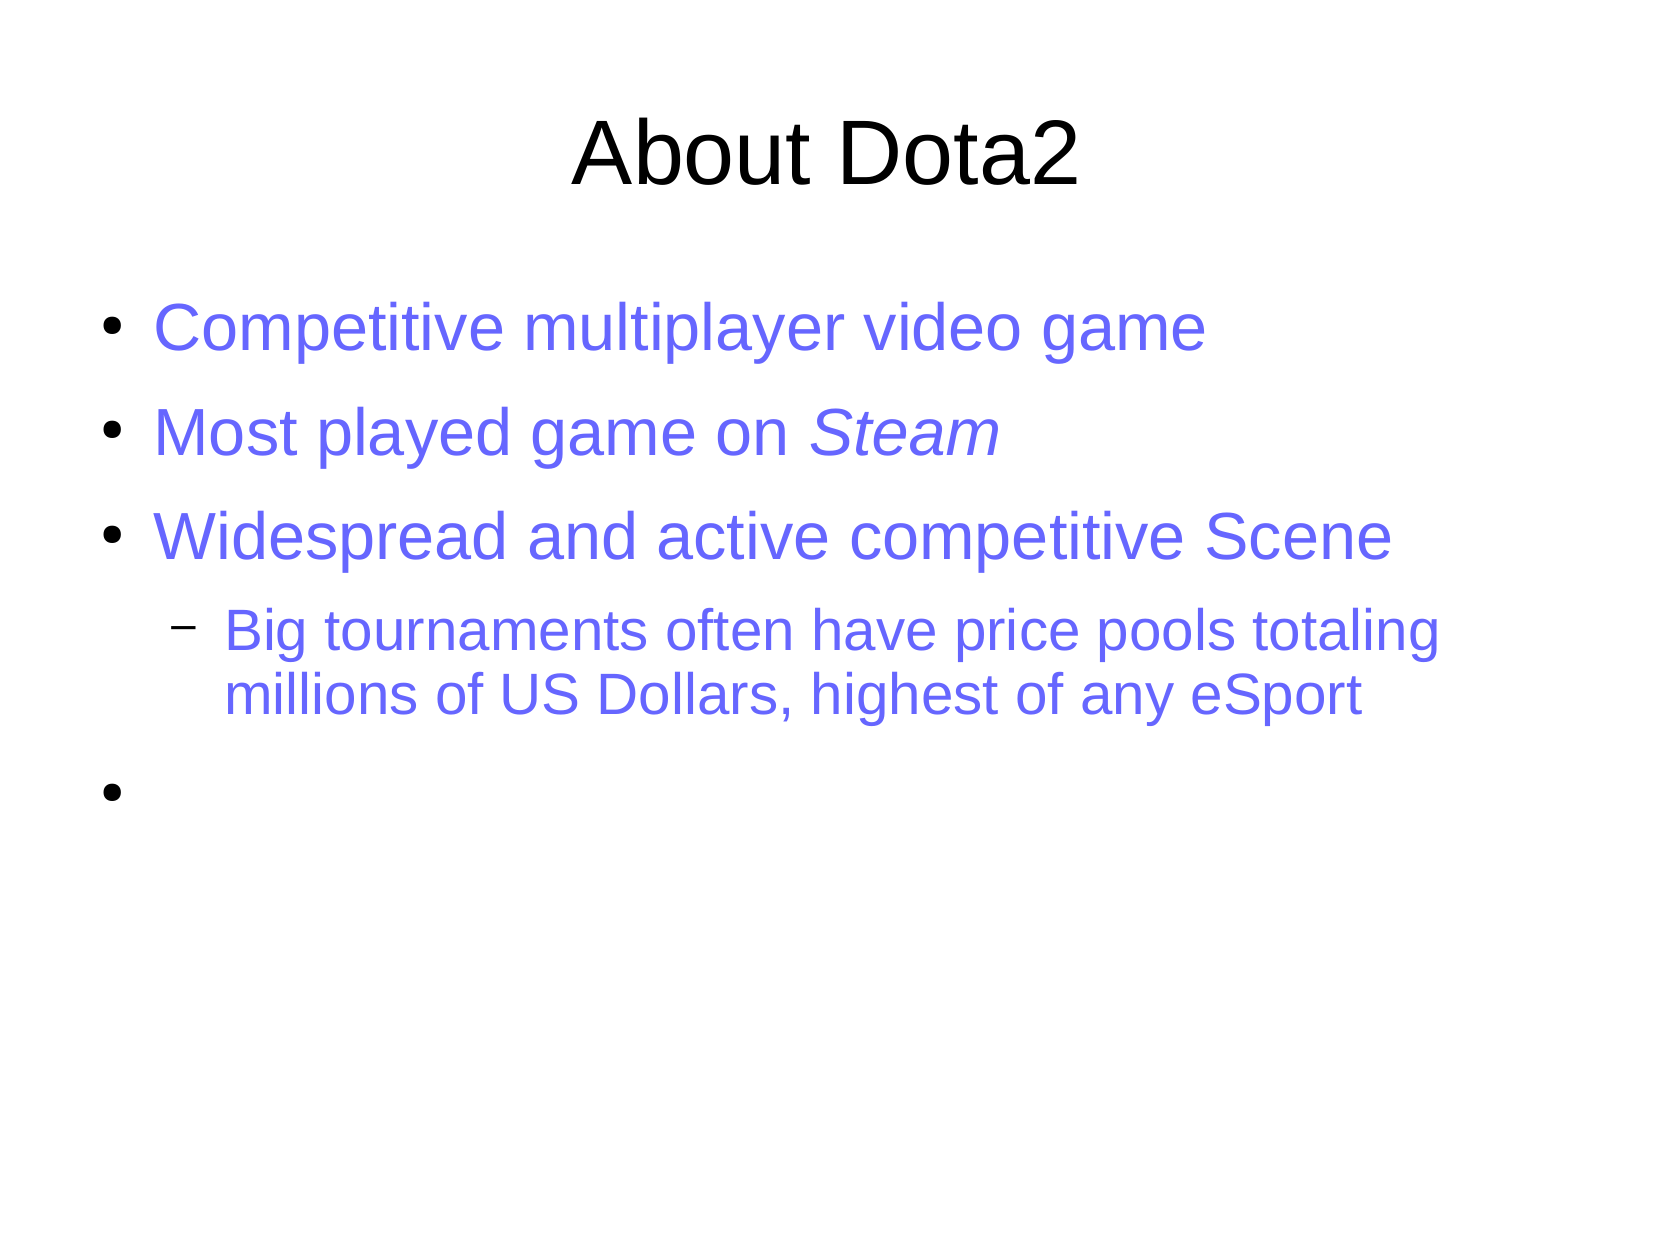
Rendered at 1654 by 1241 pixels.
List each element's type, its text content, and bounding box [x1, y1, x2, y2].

title About Dota2 [82, 49, 1571, 257]
list Competitive multiplayer video game Most played game on Steam Widespread and active competitive Scene Big tournaments often have price pools totaling millions of US Dollars, highest of any eSport [82, 290, 1571, 1010]
